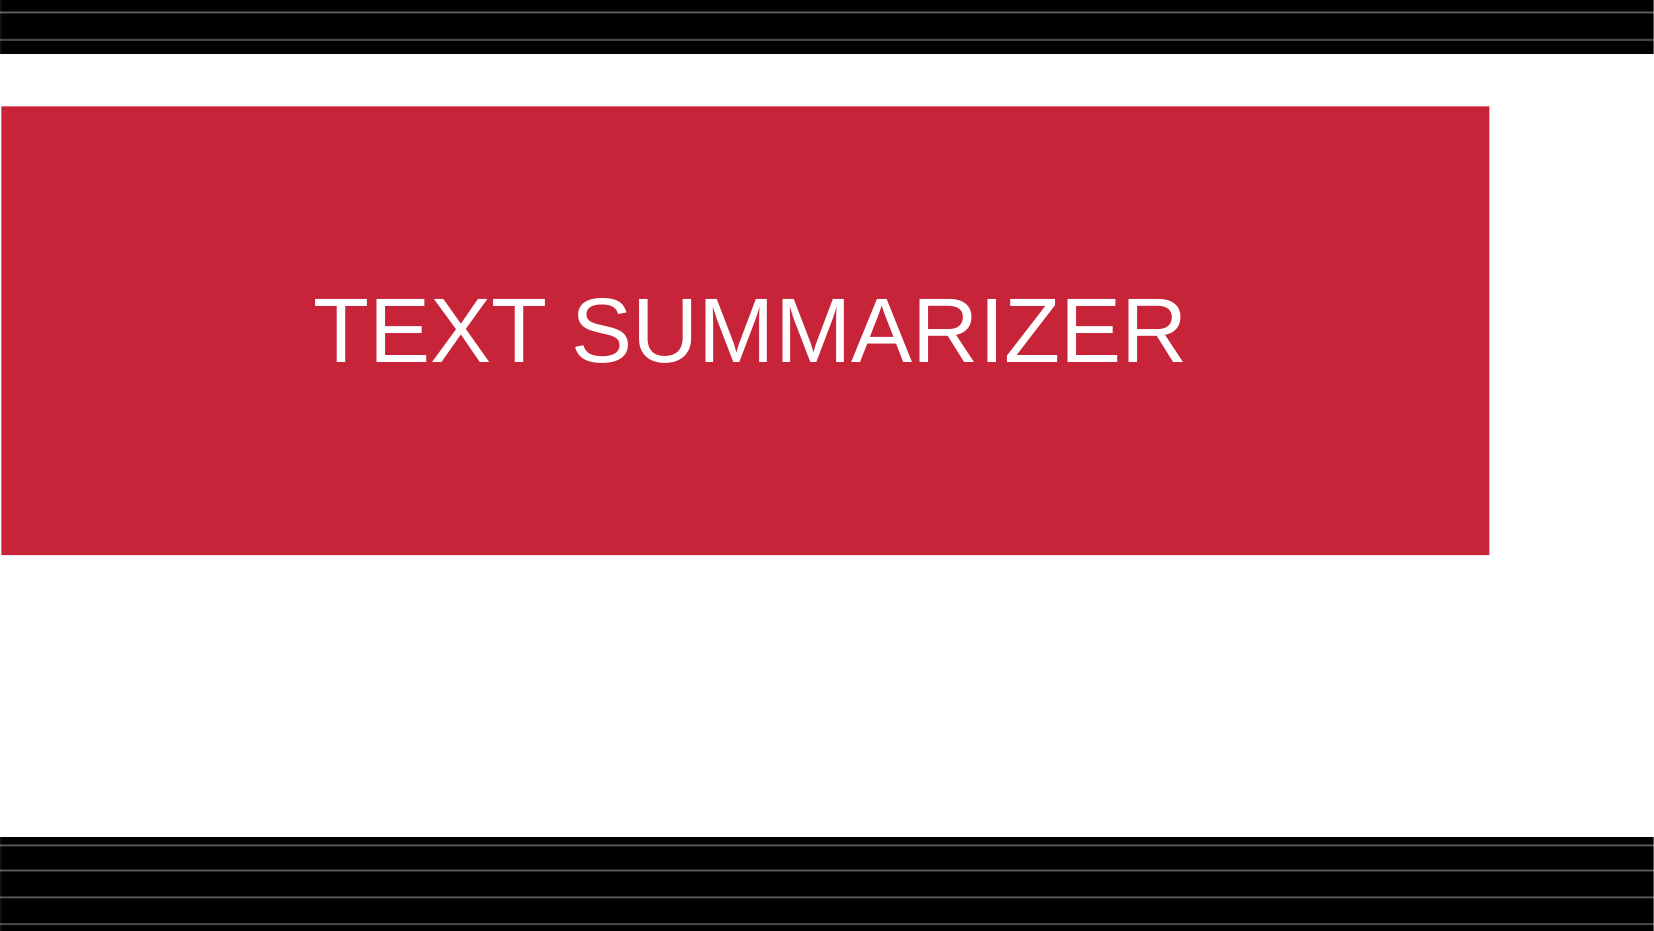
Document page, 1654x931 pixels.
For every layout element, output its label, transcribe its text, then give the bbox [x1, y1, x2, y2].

picture [0, 0, 1654, 54]
picture [0, 837, 1654, 931]
title TEXT SUMMARIZER [1, 106, 1490, 556]
